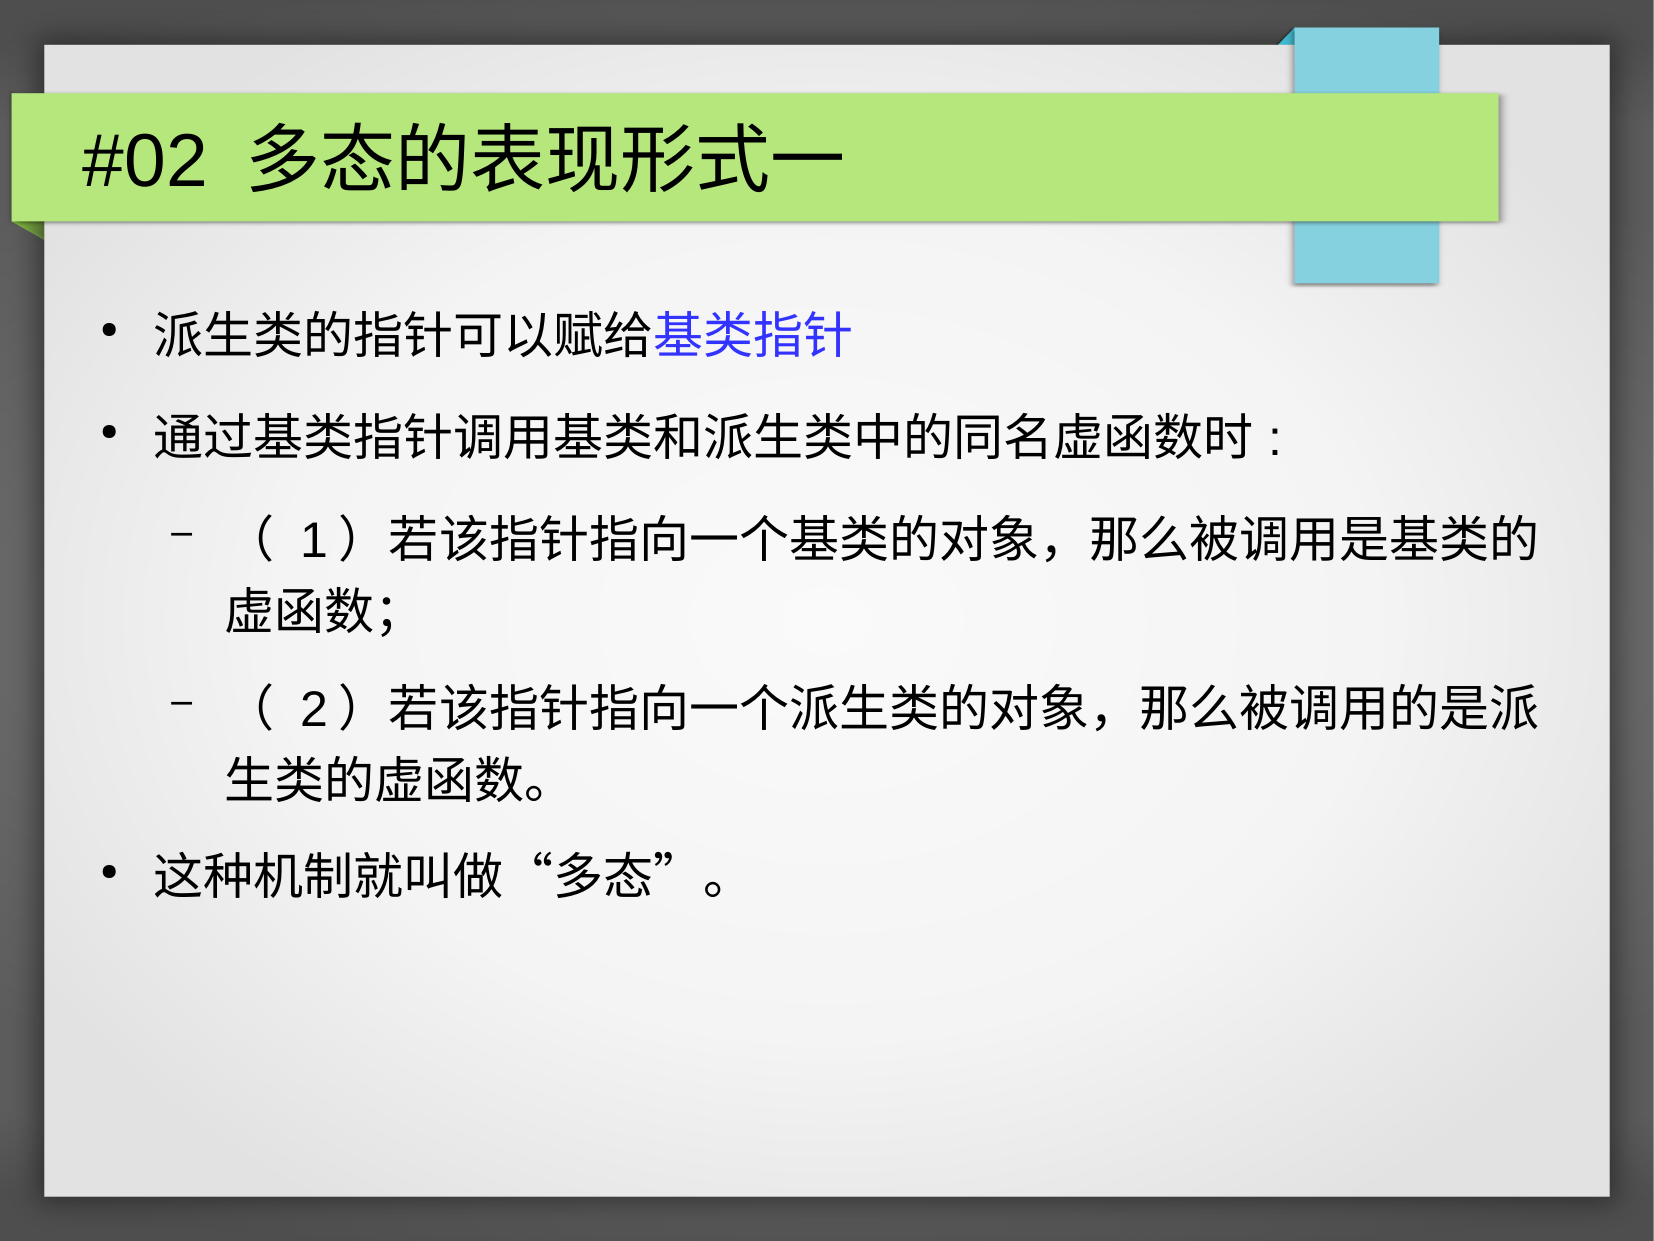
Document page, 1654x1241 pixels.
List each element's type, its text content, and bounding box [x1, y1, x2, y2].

title #02 多态的表现形式一 [82, 94, 1264, 213]
list 派生类的指针可以赋给基类指针 通过基类指针调用基类和派生类中的同名虚函数时: （ 1）若该指针指向一个基类的对象，那么被调用是基类的虚函数； （ 2）若该指针指向一个派生类的对象，那么被调用的是派生类的虚函数。 这种机制就叫做“多态”。 [82, 295, 1571, 1015]
picture [0, 0, 1654, 1241]
